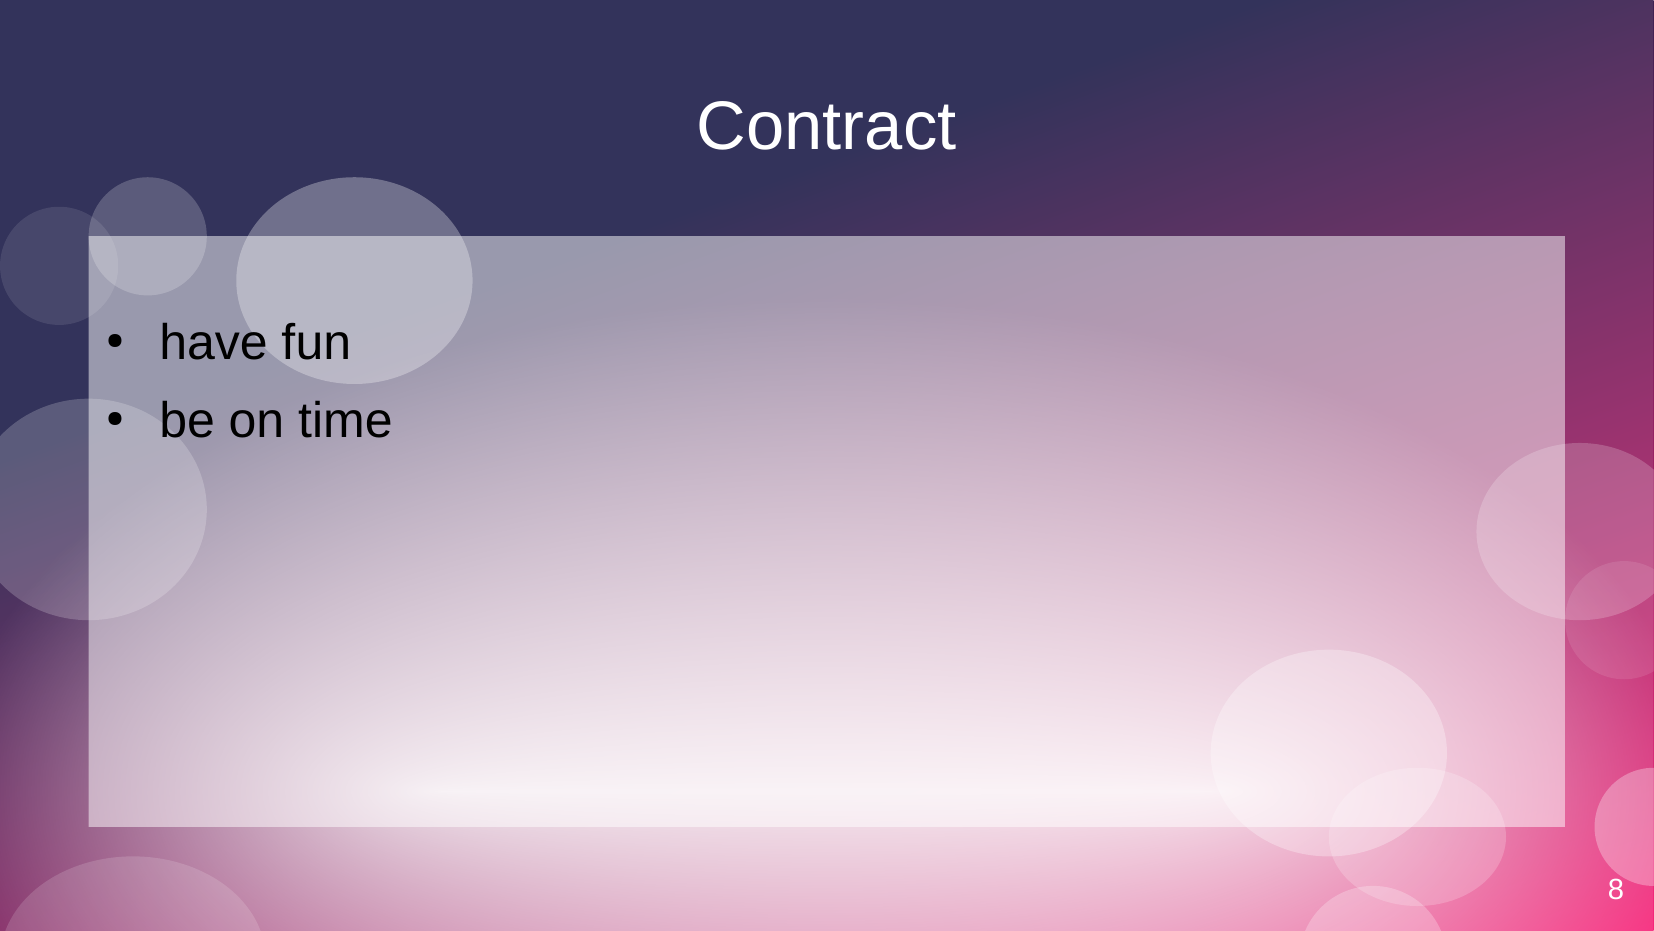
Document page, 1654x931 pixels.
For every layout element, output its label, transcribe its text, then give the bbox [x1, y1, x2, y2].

title Contract [88, 44, 1565, 207]
list have fun be on time [88, 236, 1565, 827]
